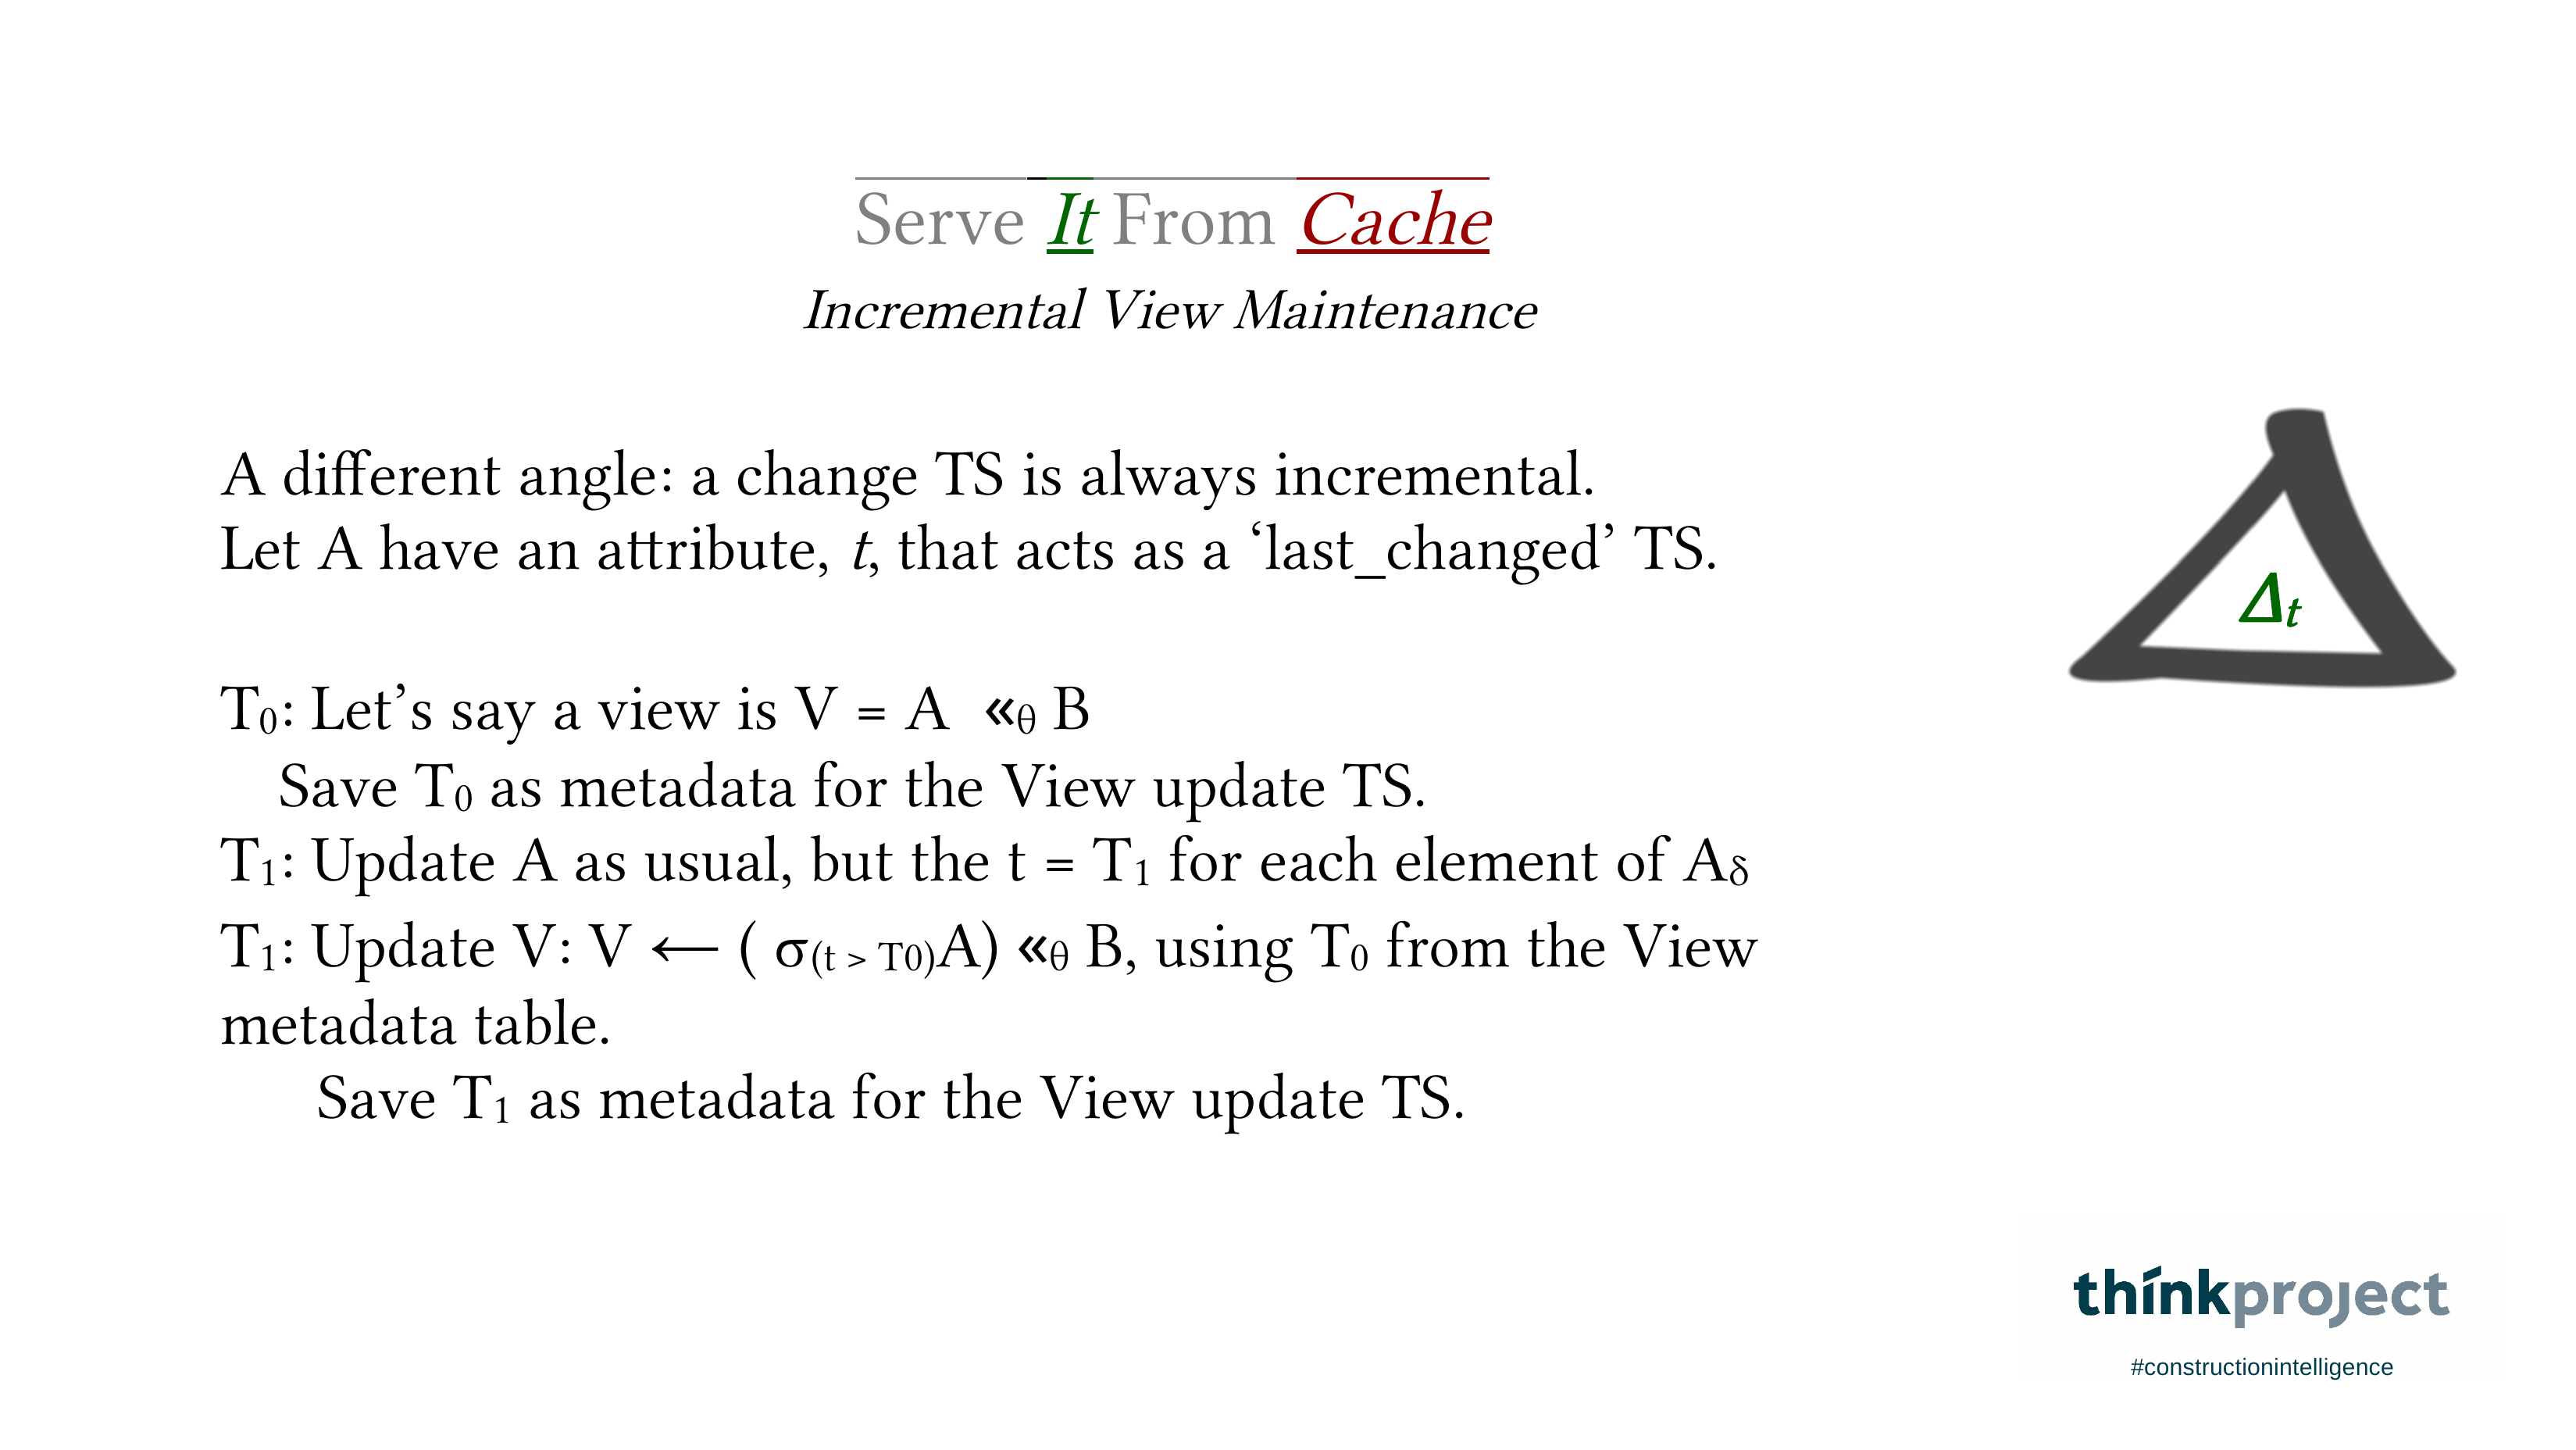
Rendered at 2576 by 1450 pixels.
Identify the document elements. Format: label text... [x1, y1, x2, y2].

text_box A different angle: a change TS is always incremental. Let A have an attribute, t, that acts as a ‘last_changed’ TS. T0: Let’s say a view is V = A «θ B Save T0 as metadata for the View update TS. T1: Update A as usual, but the t = T1 for each element of Aδ T1: Update V: V ← ( σ(t > T0)A) «θ B, using T0 from the View metadata table. Save T1 as metadata for the View update TS. [209, 431, 1920, 1345]
picture [2044, 386, 2461, 738]
picture [2332, 1364, 2338, 1373]
picture [2021, 1212, 2502, 1380]
text_box Incremental View Maintenance [790, 270, 1572, 348]
text_box Serve It From Cache [824, 168, 1602, 329]
text_box Δt [2226, 551, 2309, 663]
